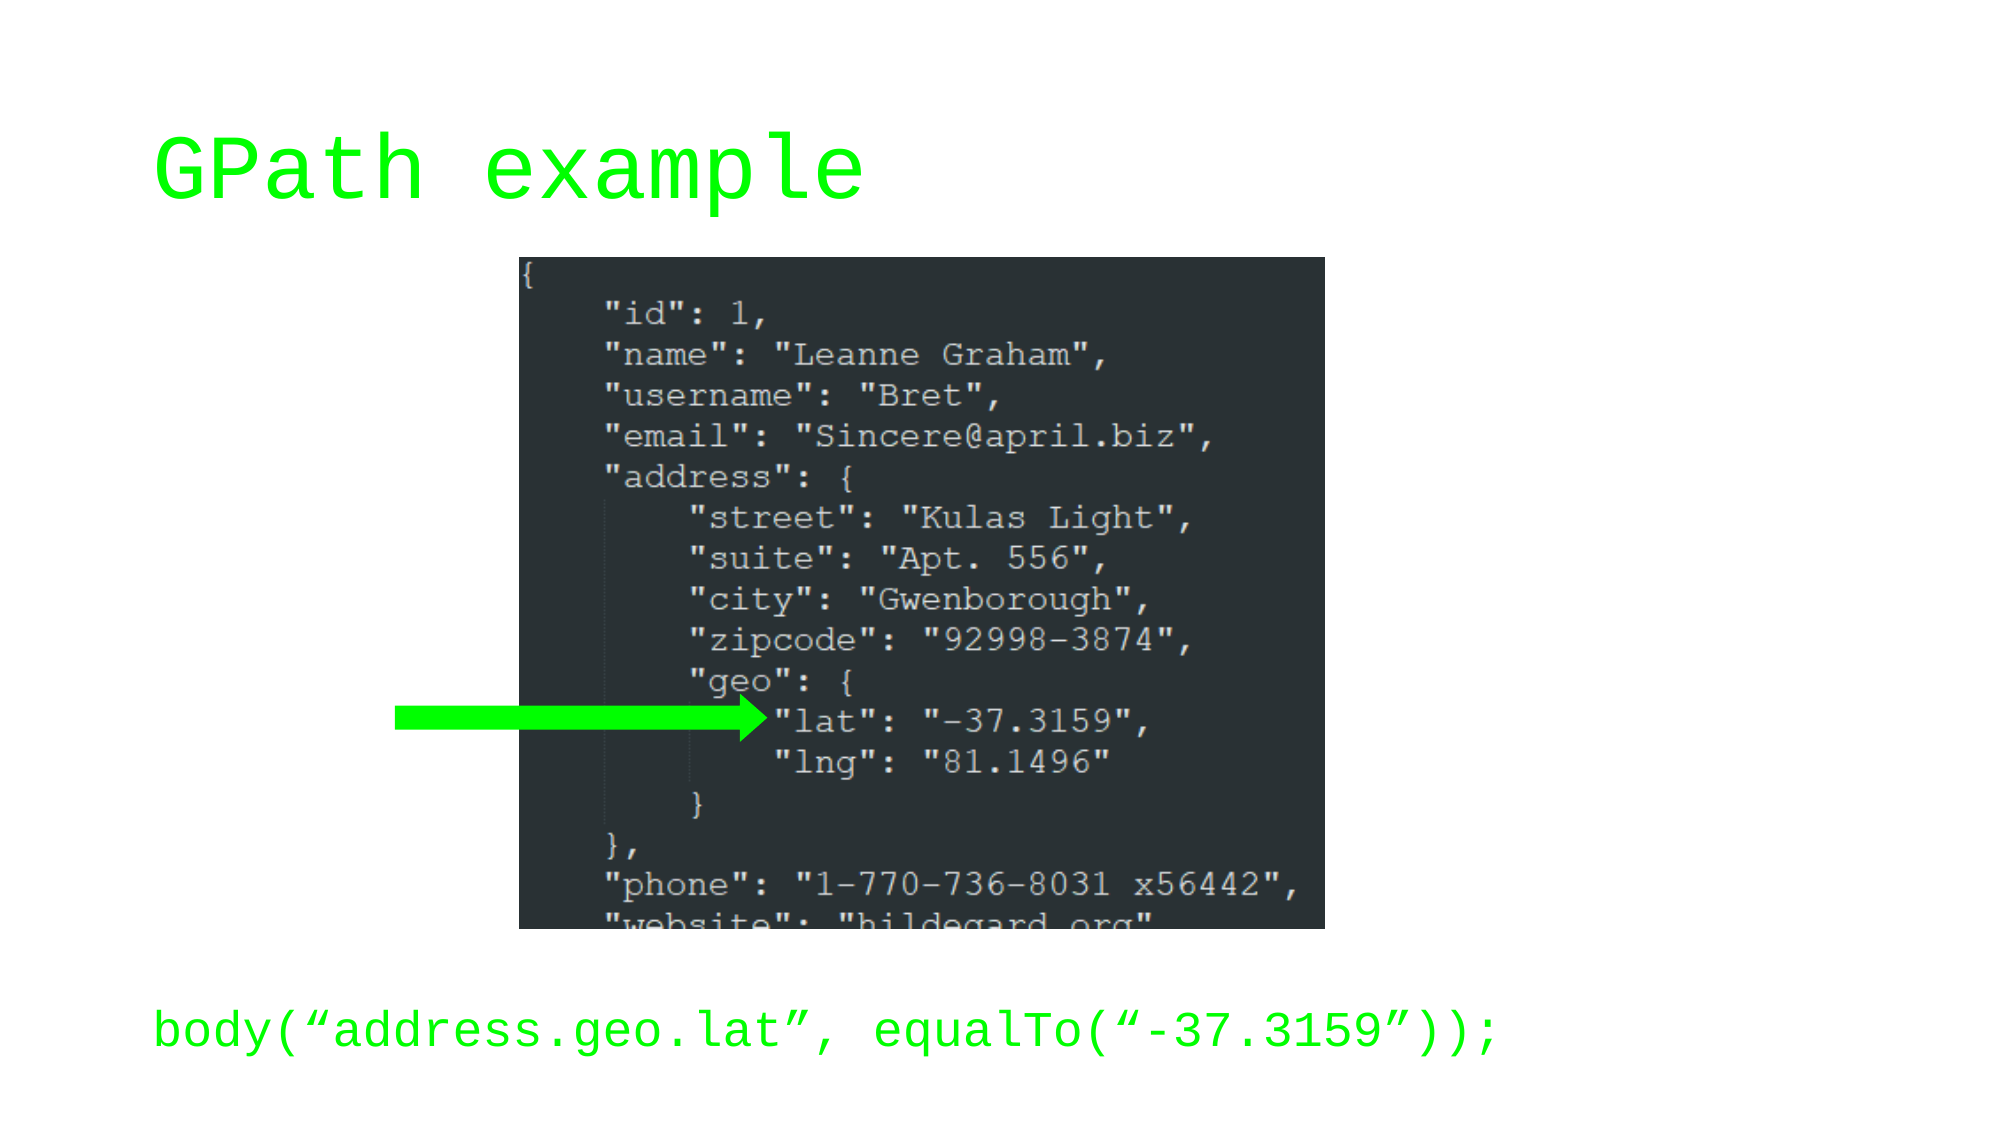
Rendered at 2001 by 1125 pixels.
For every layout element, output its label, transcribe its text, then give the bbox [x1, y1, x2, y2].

picture [519, 278, 1325, 929]
title GPath example [137, 59, 1863, 278]
text_box [396, 695, 766, 740]
text_box body(“address.geo.lat”, equalTo(“-37.3159”)); [137, 989, 1877, 1066]
